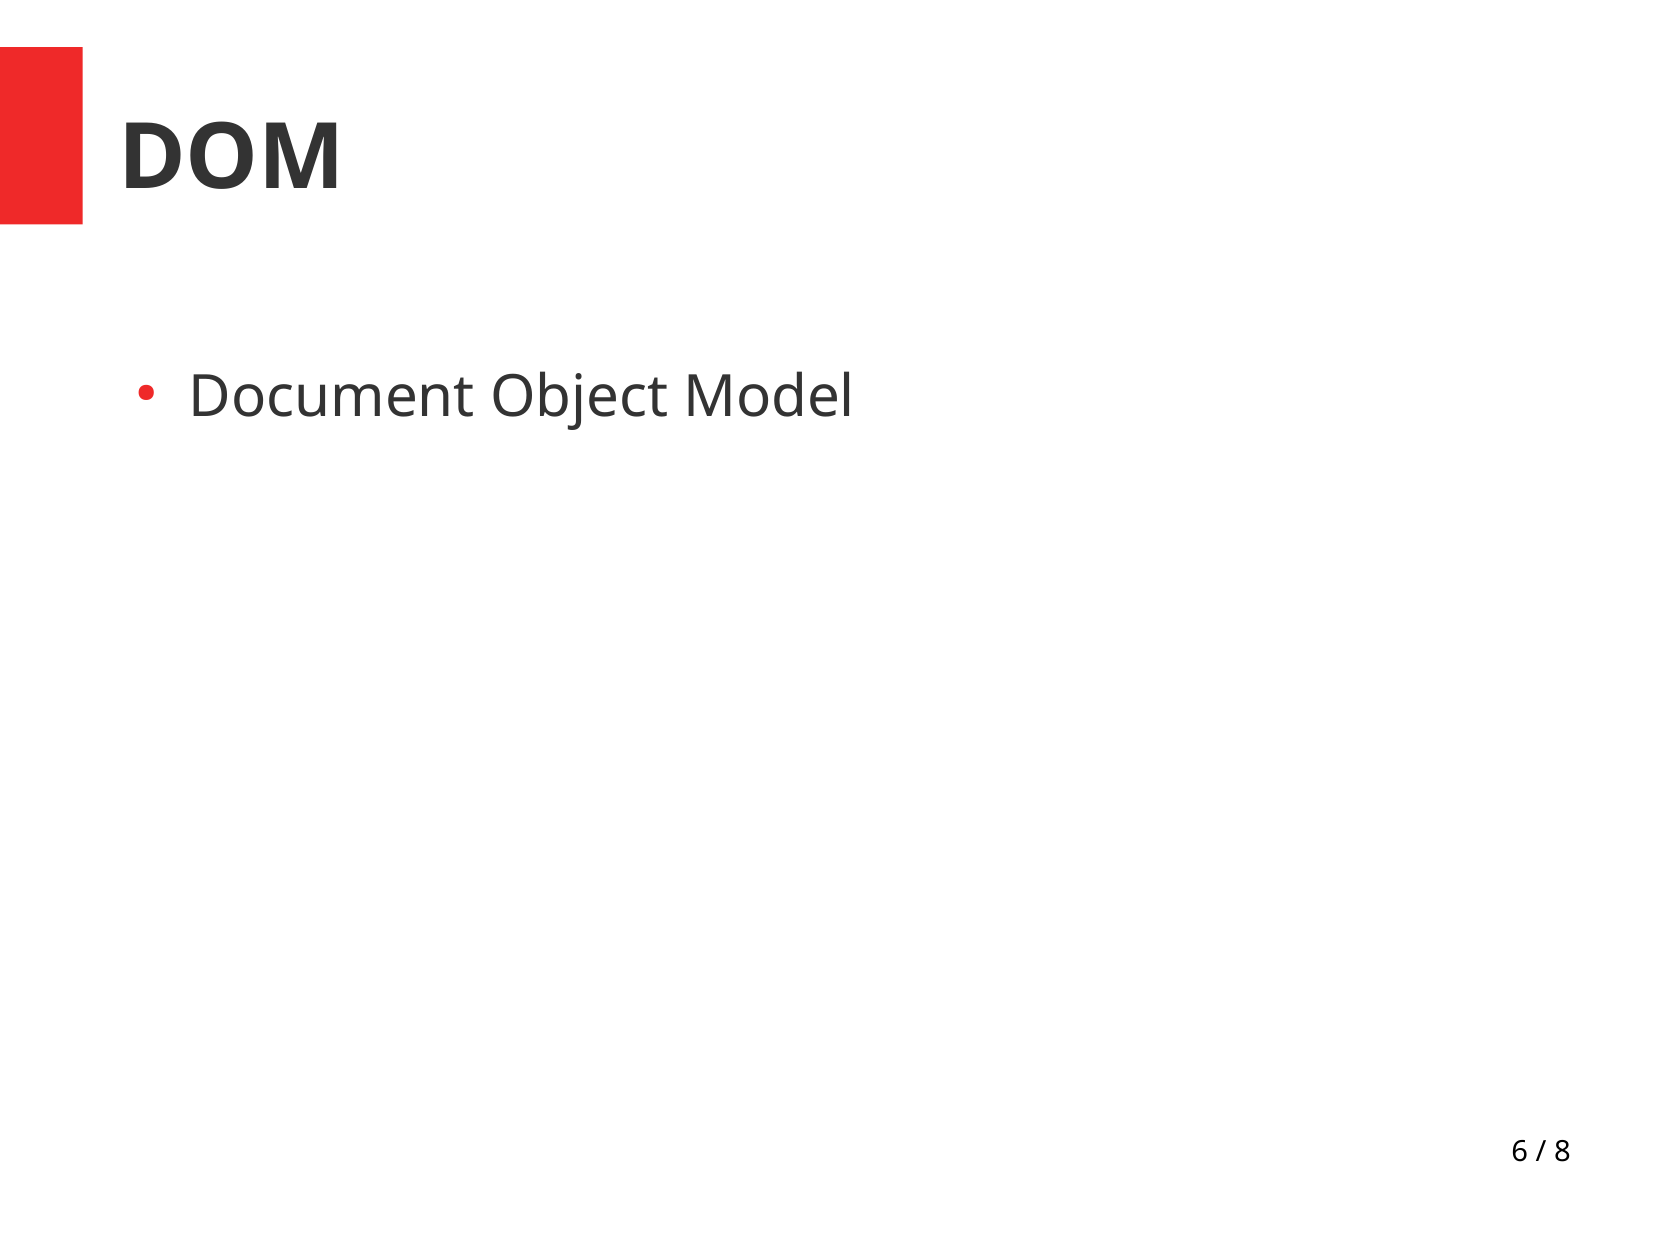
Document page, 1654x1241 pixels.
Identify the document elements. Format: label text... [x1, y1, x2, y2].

title DOM [118, 49, 1571, 257]
list Document Object Model [118, 354, 1536, 1074]
